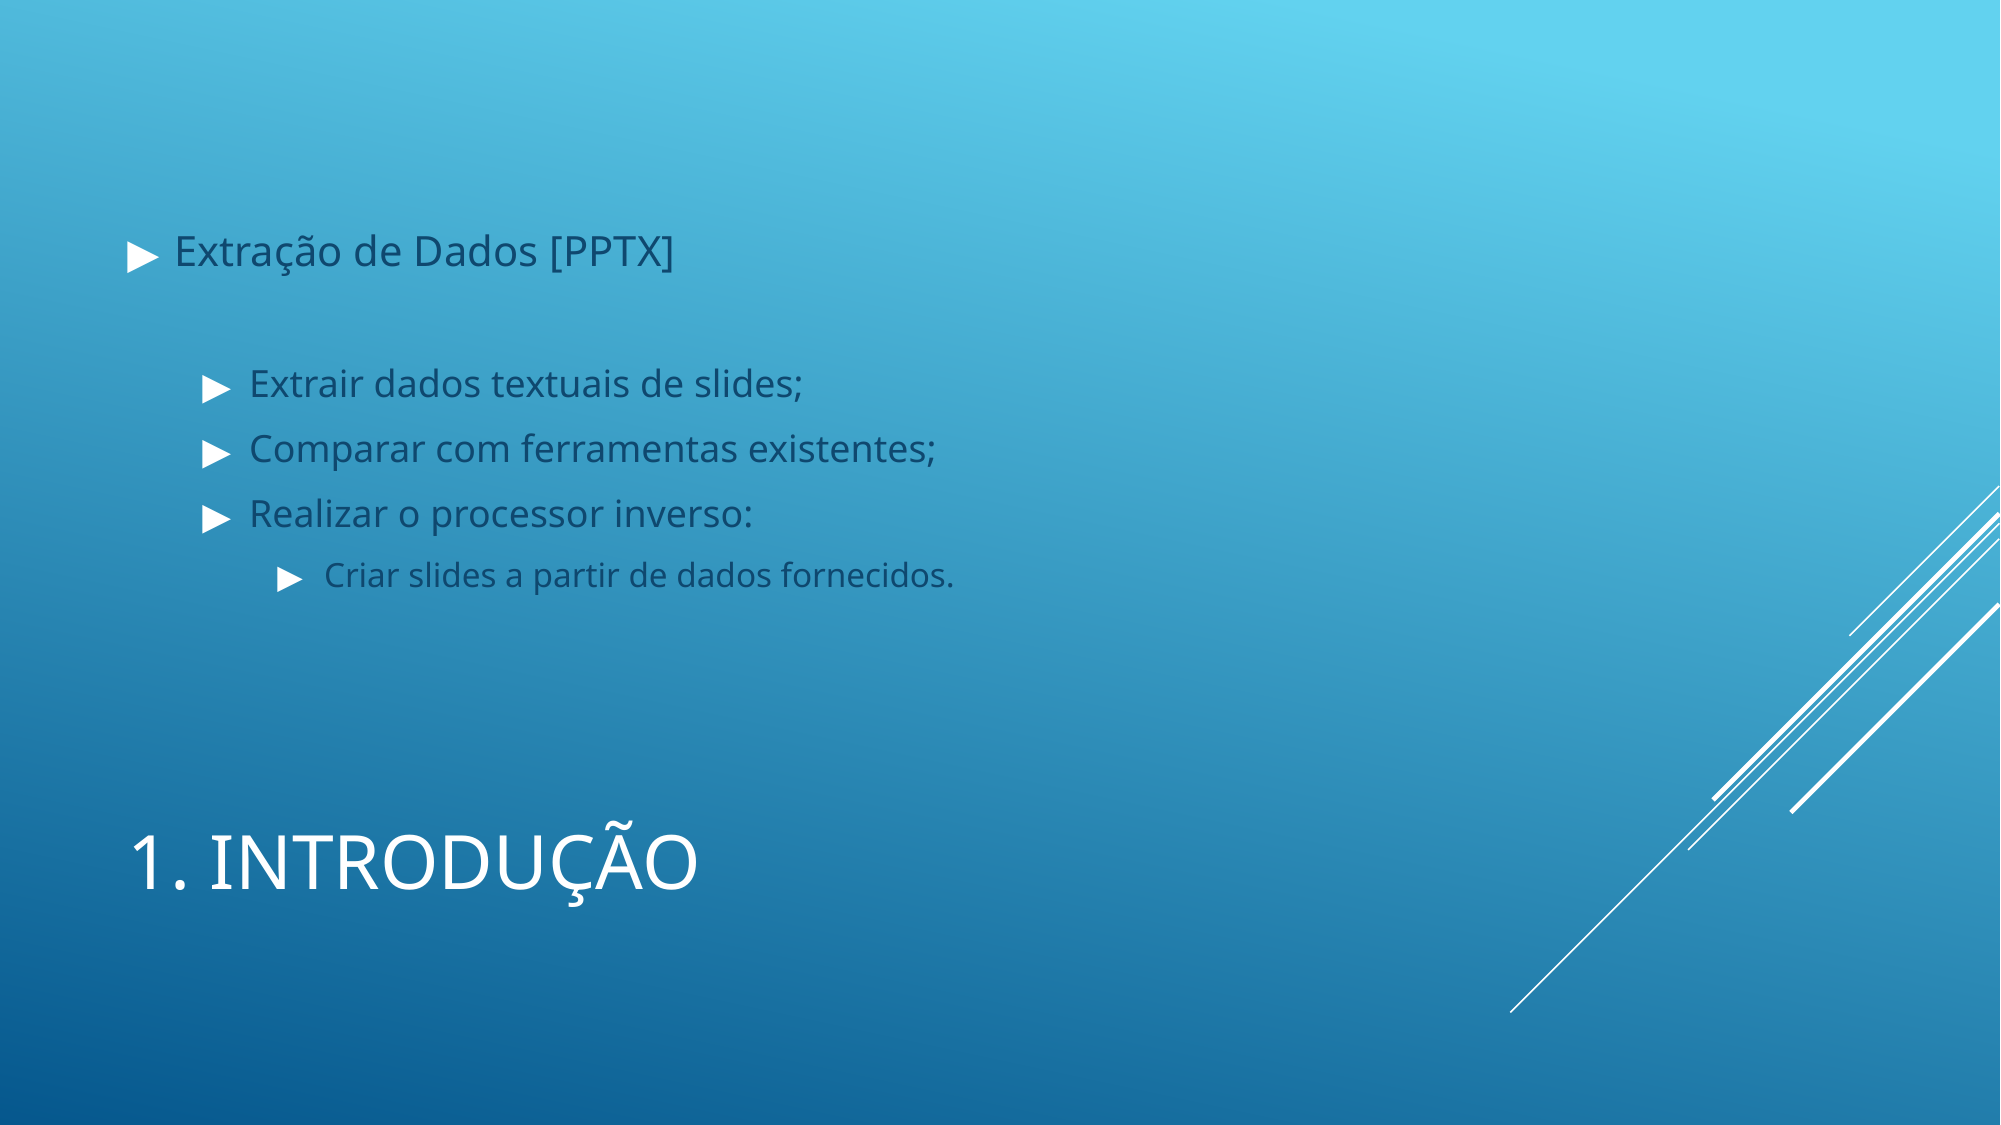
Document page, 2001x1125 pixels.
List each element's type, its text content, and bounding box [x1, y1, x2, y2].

title 1. INTRODUÇÃO [112, 736, 1513, 984]
list Extração de Dados [PPTX] Extrair dados textuais de slides; Comparar com ferramentas existentes; Realizar o processor inverso: Criar slides a partir de dados fornecidos. [112, 112, 1513, 706]
